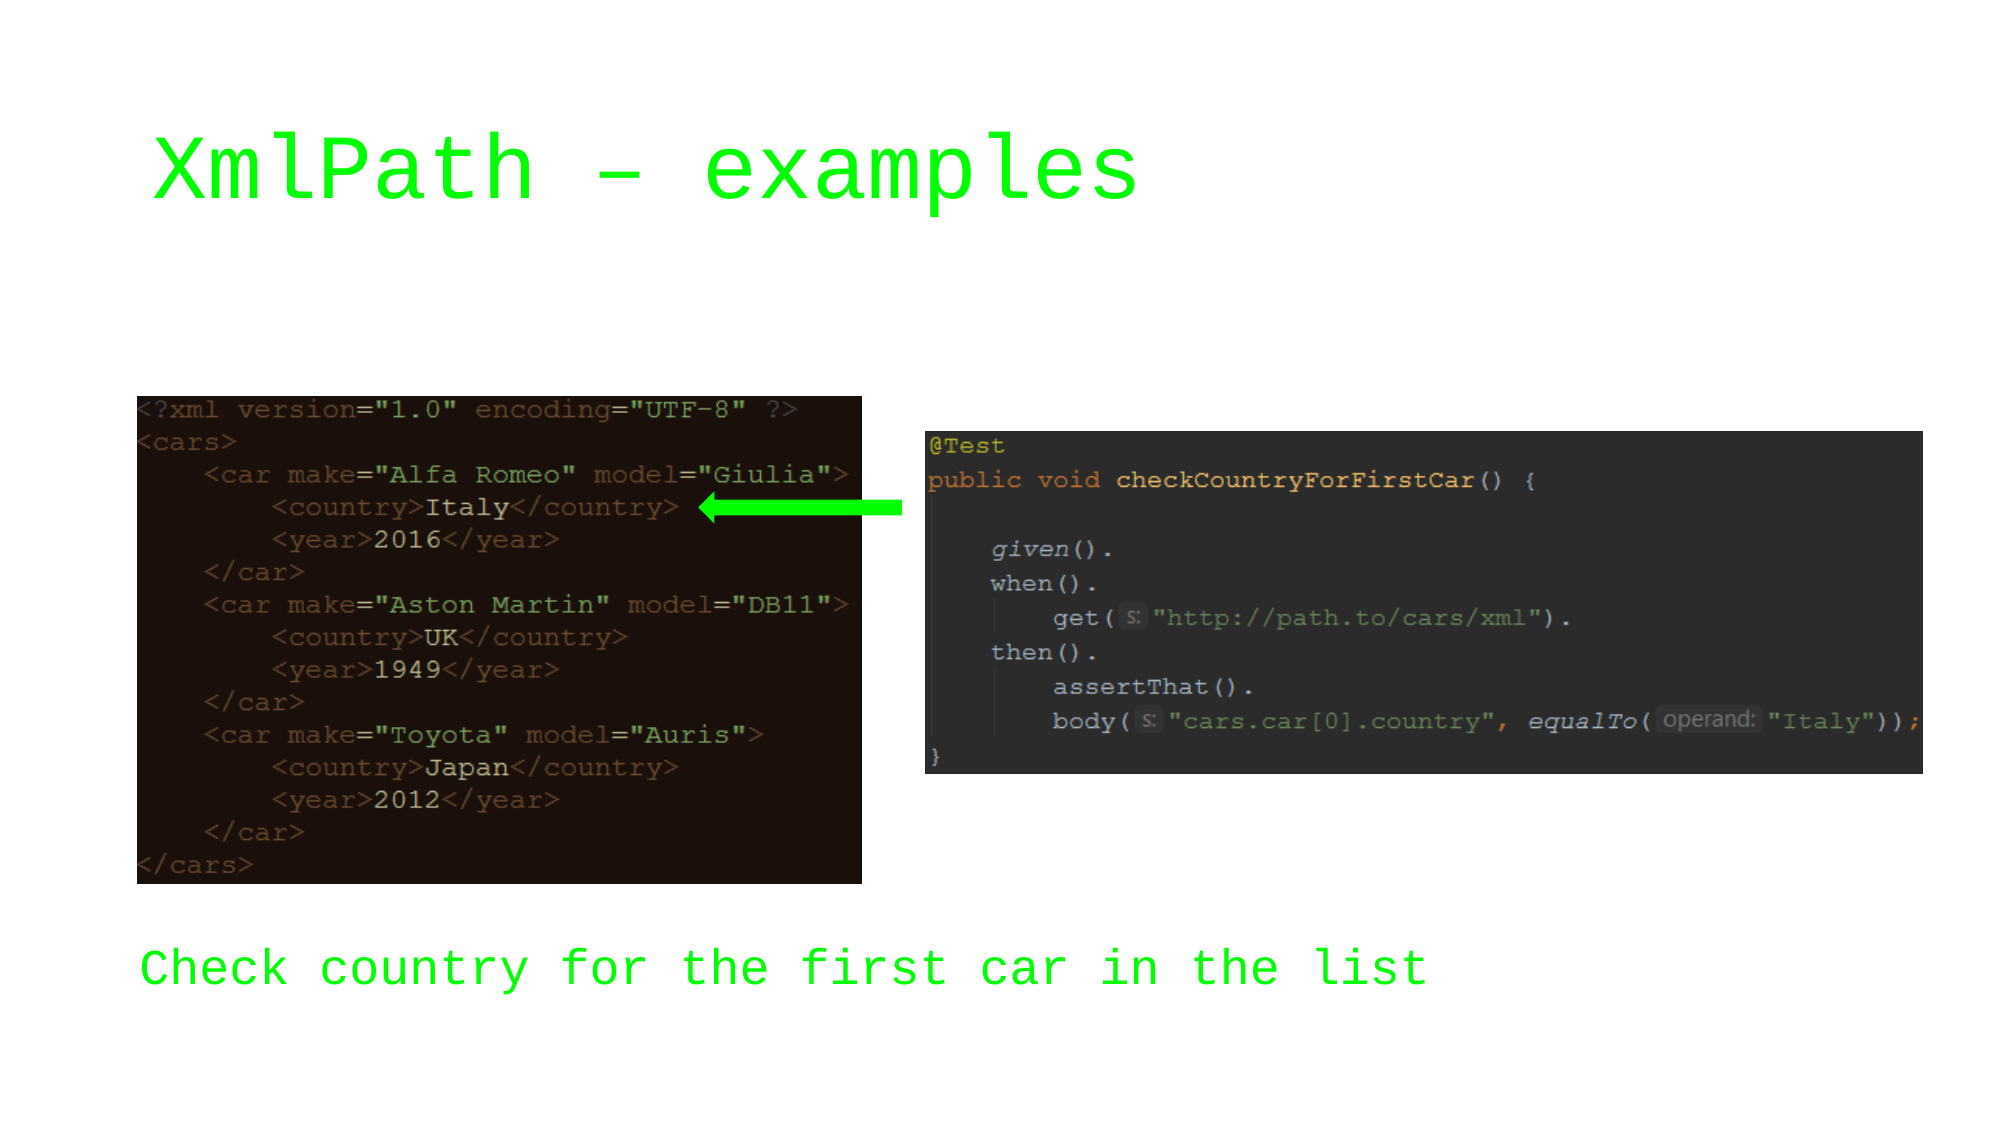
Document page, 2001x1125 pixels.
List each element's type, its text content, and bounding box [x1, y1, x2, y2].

picture [137, 396, 862, 884]
text_box [699, 493, 901, 522]
text_box Check country for the first car in the list [124, 927, 1917, 1003]
title XmlPath – examples [137, 59, 1863, 278]
picture [925, 431, 1923, 774]
